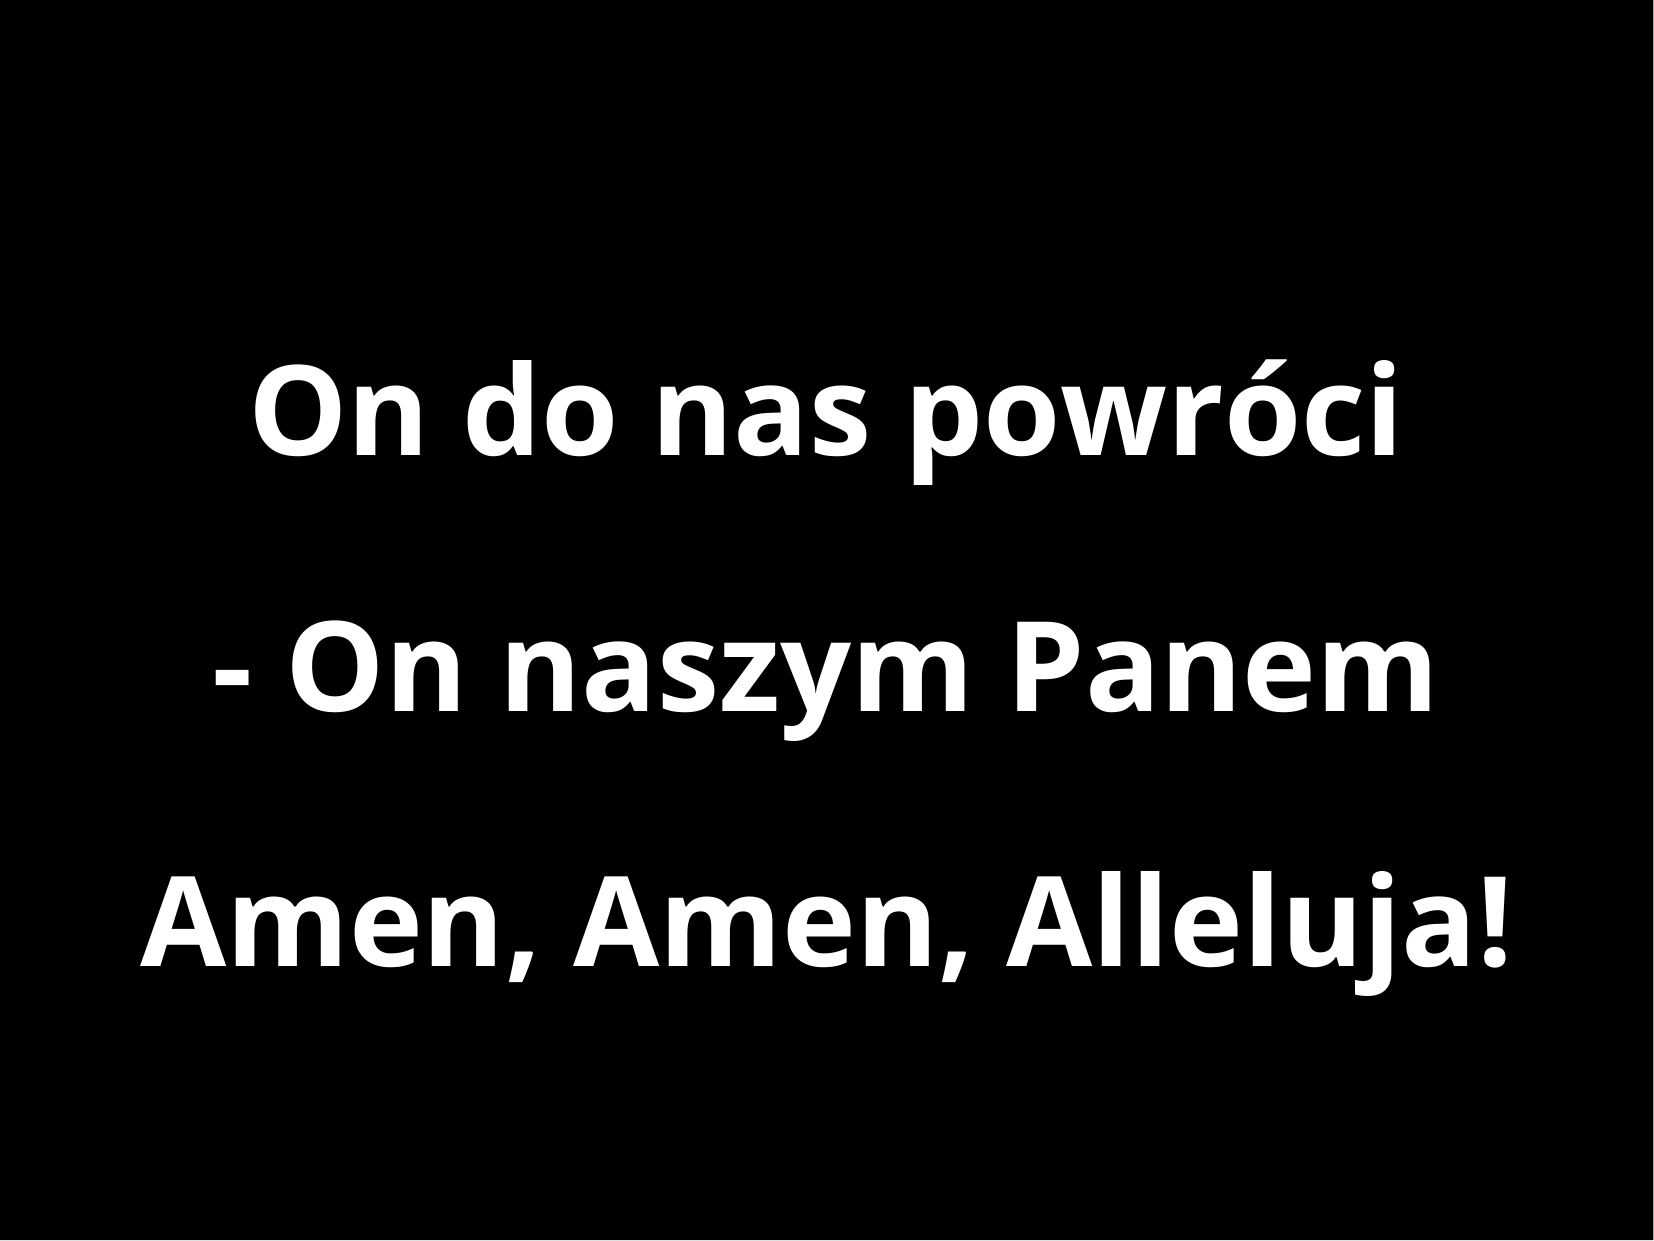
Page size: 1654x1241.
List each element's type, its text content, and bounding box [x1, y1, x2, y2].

title On do nas powróci - On naszym Panem Amen, Amen, Alleluja! [0, 0, 1654, 1241]
